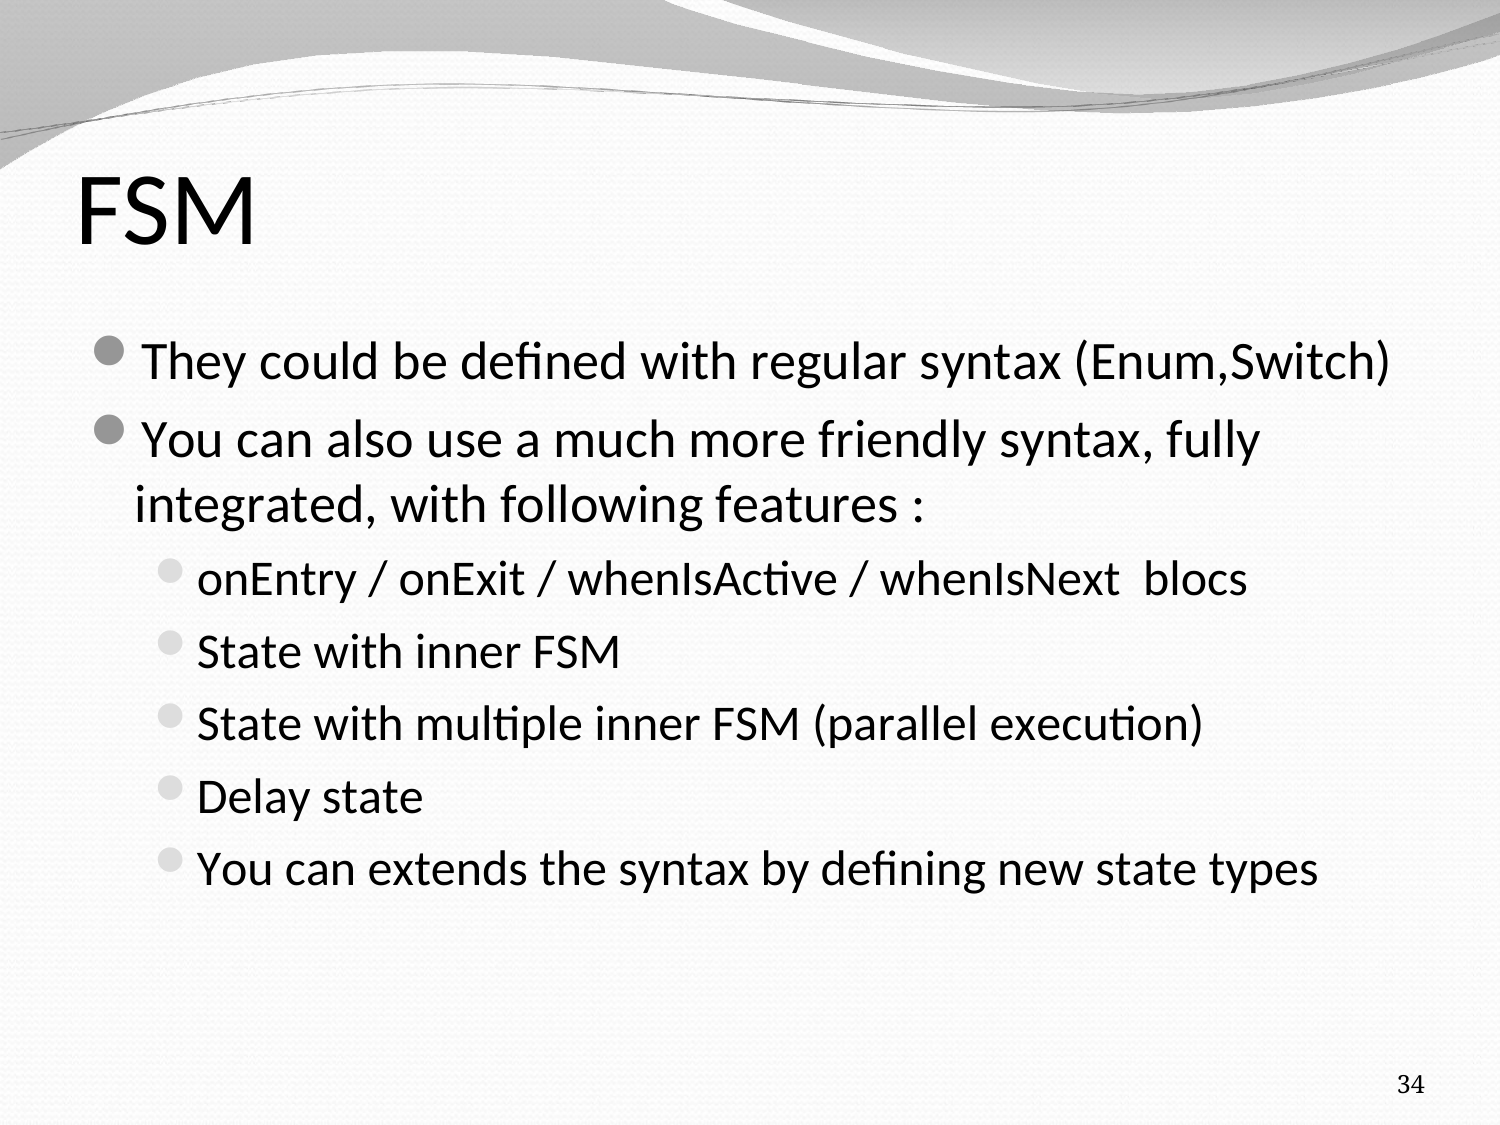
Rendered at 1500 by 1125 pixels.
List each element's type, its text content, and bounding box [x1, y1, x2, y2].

list They could be defined with regular syntax (Enum,Switch) You can also use a much more friendly syntax, fully integrated, with following features : onEntry / onExit / whenIsActive / whenIsNext blocs State with inner FSM State with multiple inner FSM (parallel execution) Delay state You can extends the syntax by defining new state types [75, 317, 1426, 1038]
title FSM [75, 78, 1471, 266]
picture [0, 0, 1500, 1125]
text_box <numéro> [1299, 1042, 1426, 1103]
